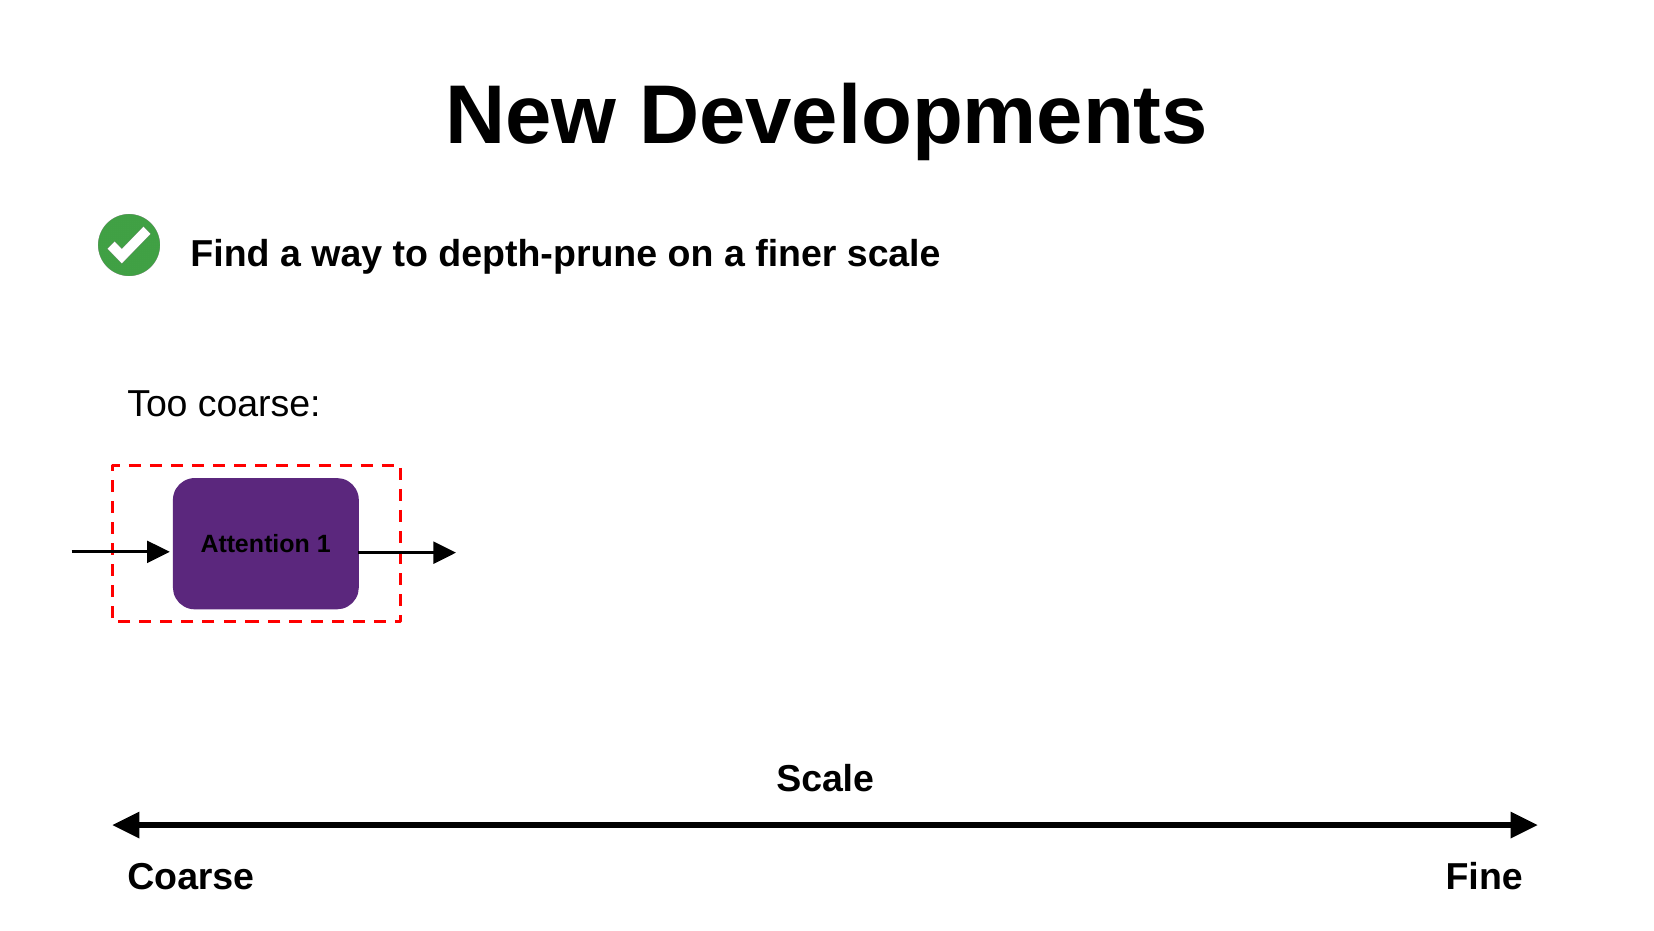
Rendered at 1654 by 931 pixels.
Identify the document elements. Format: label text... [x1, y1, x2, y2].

text_box Find a way to depth-prune on a finer scale [175, 225, 1051, 315]
text_box Too coarse: [112, 375, 376, 428]
text_box Coarse [112, 847, 301, 901]
text_box Attention 1 [172, 478, 359, 610]
picture [96, 212, 162, 278]
text_box Scale [112, 750, 1538, 803]
text_box Fine [1350, 847, 1538, 901]
title New Developments [82, 37, 1571, 193]
